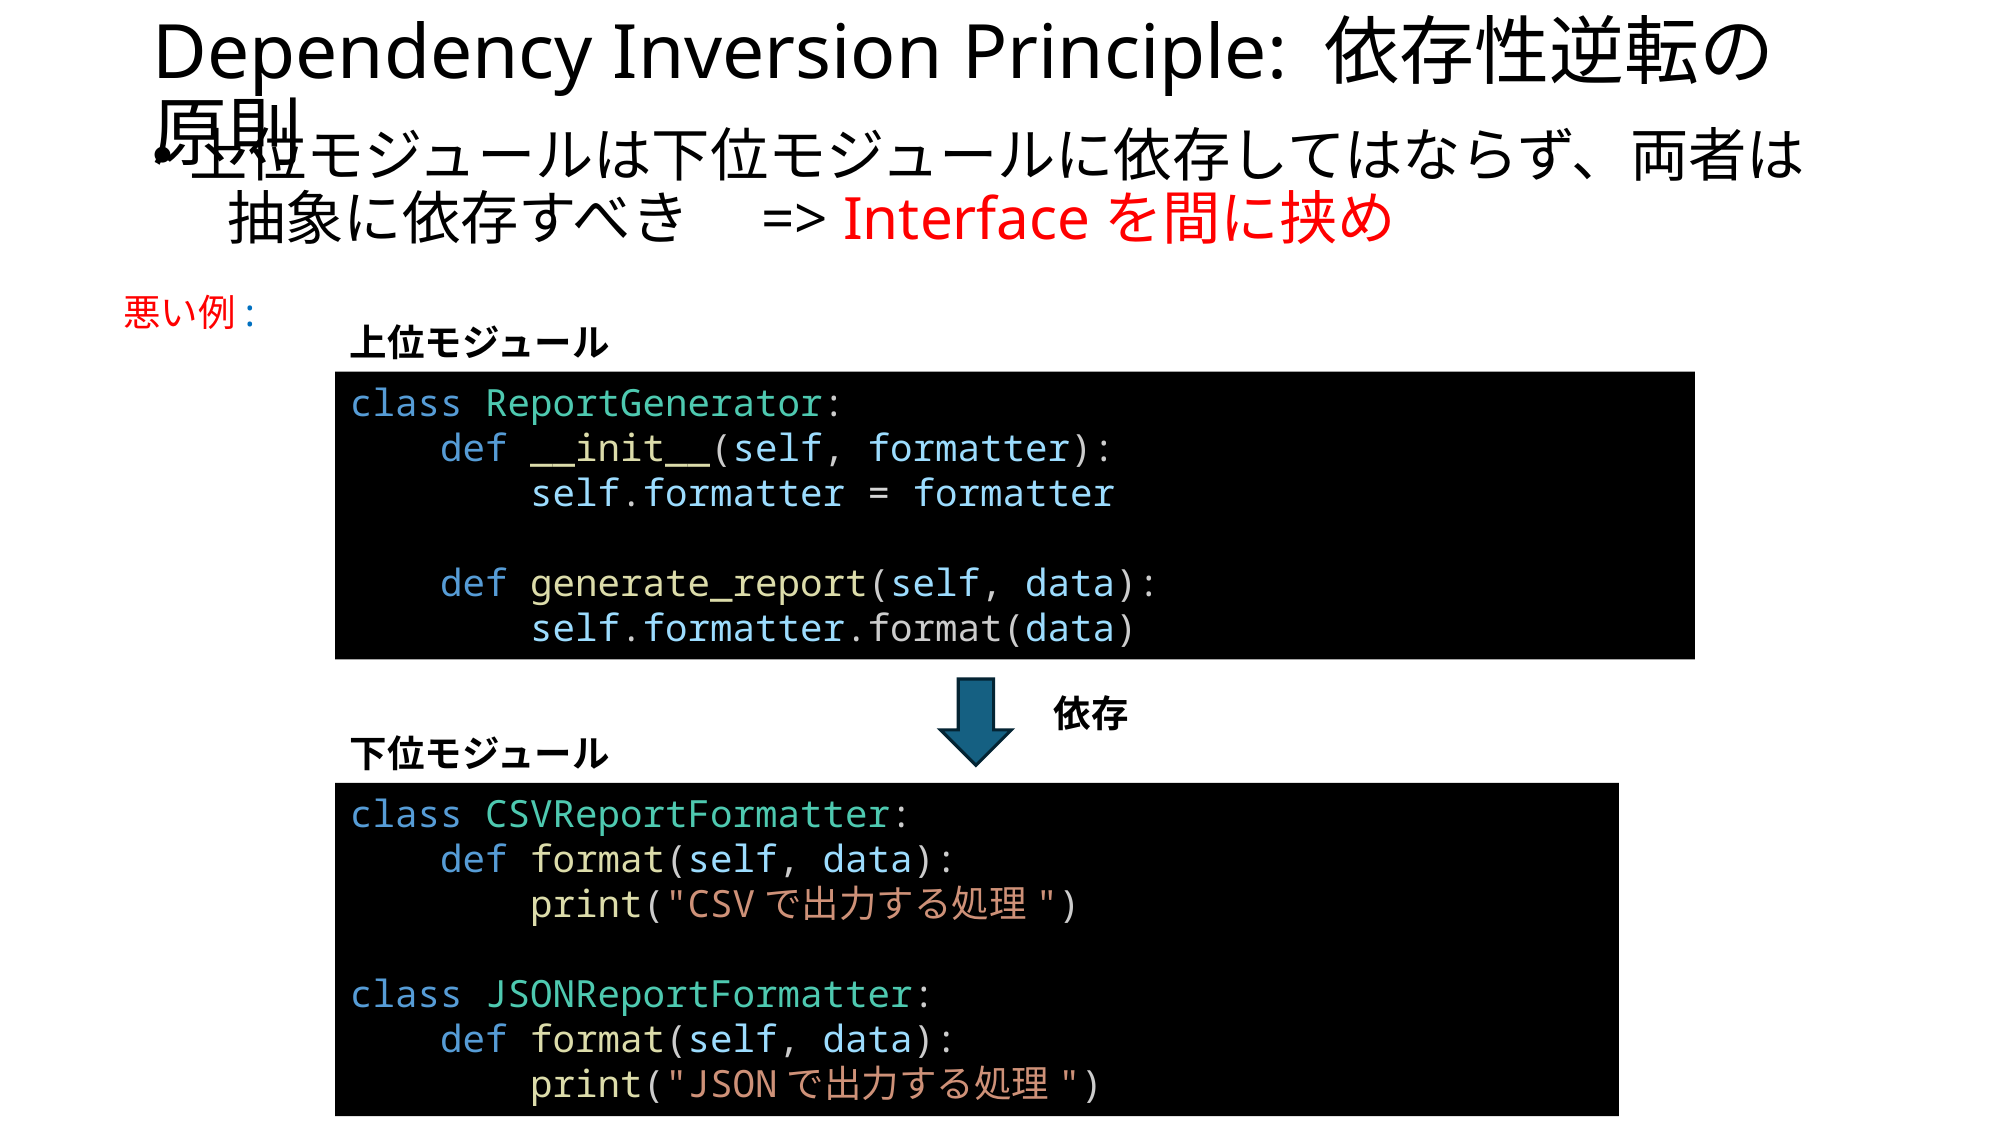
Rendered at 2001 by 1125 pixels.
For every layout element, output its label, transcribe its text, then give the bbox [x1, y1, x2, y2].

text_box 上位モジュール [334, 311, 785, 372]
text_box 依存 [1038, 682, 1163, 744]
list 上位モジュールは下位モジュールに依存してはならず、両者は抽象に依存すべき => Interfaceを間に挟め [137, 118, 1863, 272]
text_box 下位モジュール [334, 722, 785, 783]
text_box 悪い例: [108, 281, 559, 342]
title Dependency Inversion Principle: 依存性逆転の原則 [137, 6, 1863, 118]
text_box class CSVReportFormatter: def format(self, data): print("CSVで出力する処理") class JSONReportFormatter: def format(self, data): print("JSONで出力する処理") [335, 782, 1619, 1117]
text_box [940, 678, 1012, 766]
text_box class ReportGenerator: def __init__(self, formatter): self.formatter = formatter def generate_report(self, data): self.formatter.format(data) [335, 371, 1695, 660]
